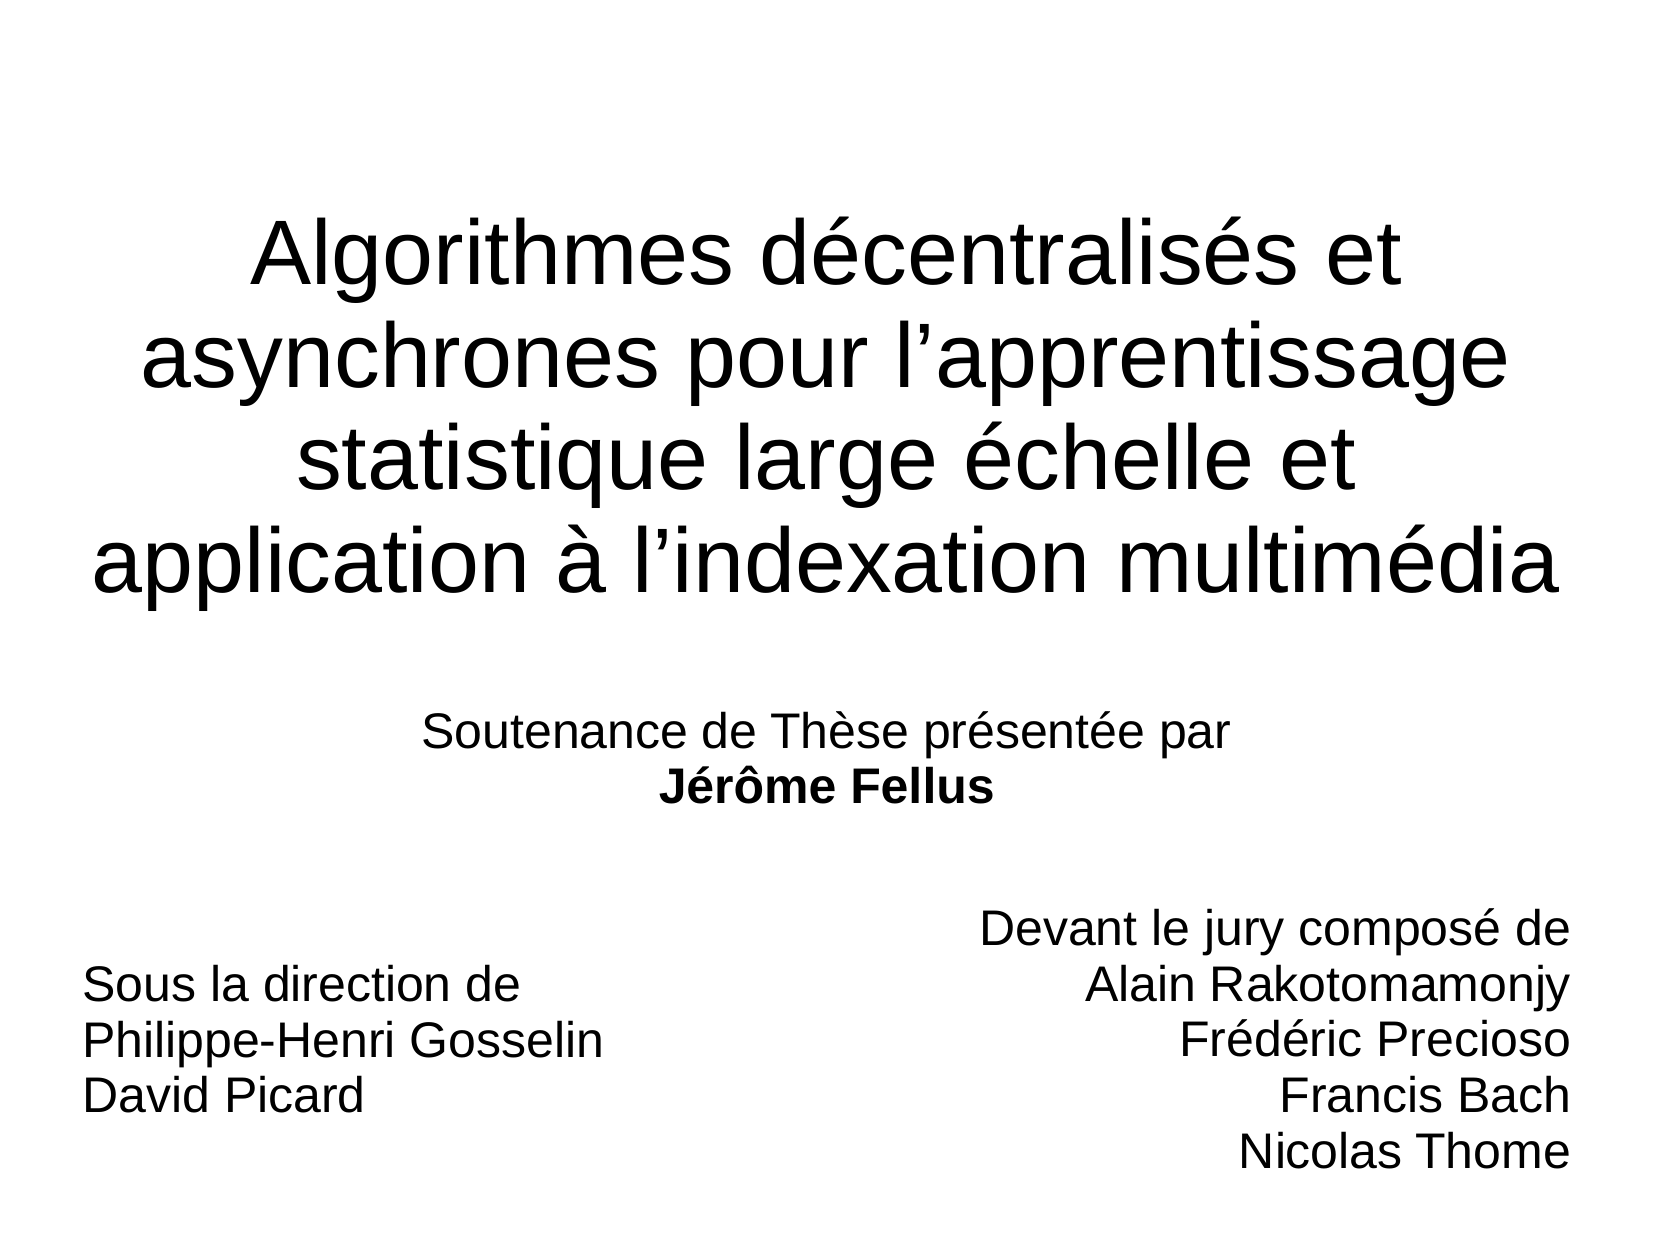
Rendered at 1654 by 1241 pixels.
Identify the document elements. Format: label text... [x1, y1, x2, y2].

title Algorithmes décentralisés et asynchrones pour l’apprentissage statistique large échelle et application à l’indexation multimédia [82, 201, 1571, 613]
title Devant le jury composé de Alain Rakotomamonjy Frédéric Precioso Francis Bach Nicolas Thome [82, 898, 1571, 1181]
title Soutenance de Thèse présentée par Jérôme Fellus [82, 655, 1571, 863]
